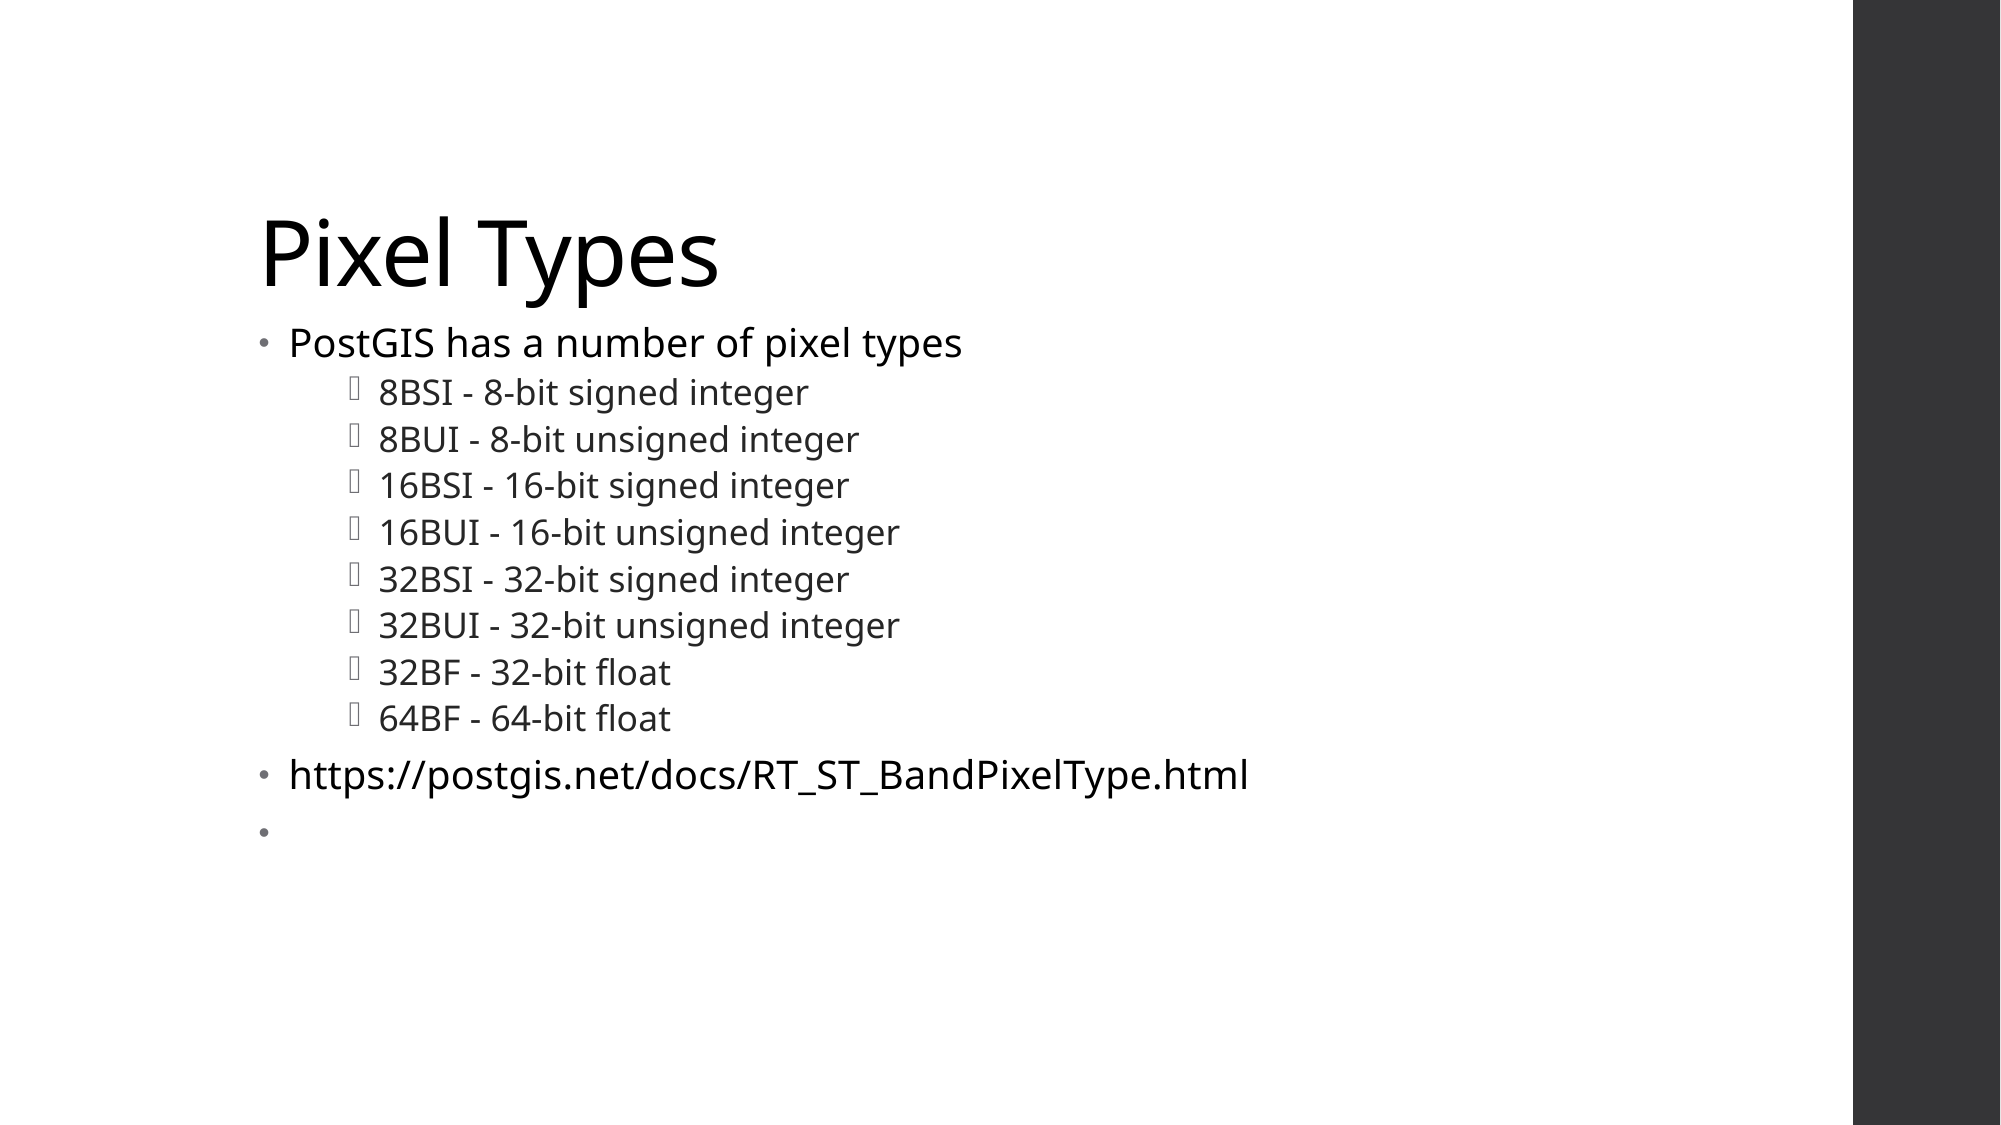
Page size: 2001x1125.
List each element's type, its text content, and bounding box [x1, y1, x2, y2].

list PostGIS has a number of pixel types 8BSI - 8-bit signed integer 8BUI - 8-bit unsigned integer 16BSI - 16-bit signed integer 16BUI - 16-bit unsigned integer 32BSI - 32-bit signed integer 32BUI - 32-bit unsigned integer 32BF - 32-bit float 64BF - 64-bit float https://postgis.net/docs/RT_ST_BandPixelType.html [243, 314, 1819, 970]
title Pixel Types [243, 112, 1887, 315]
